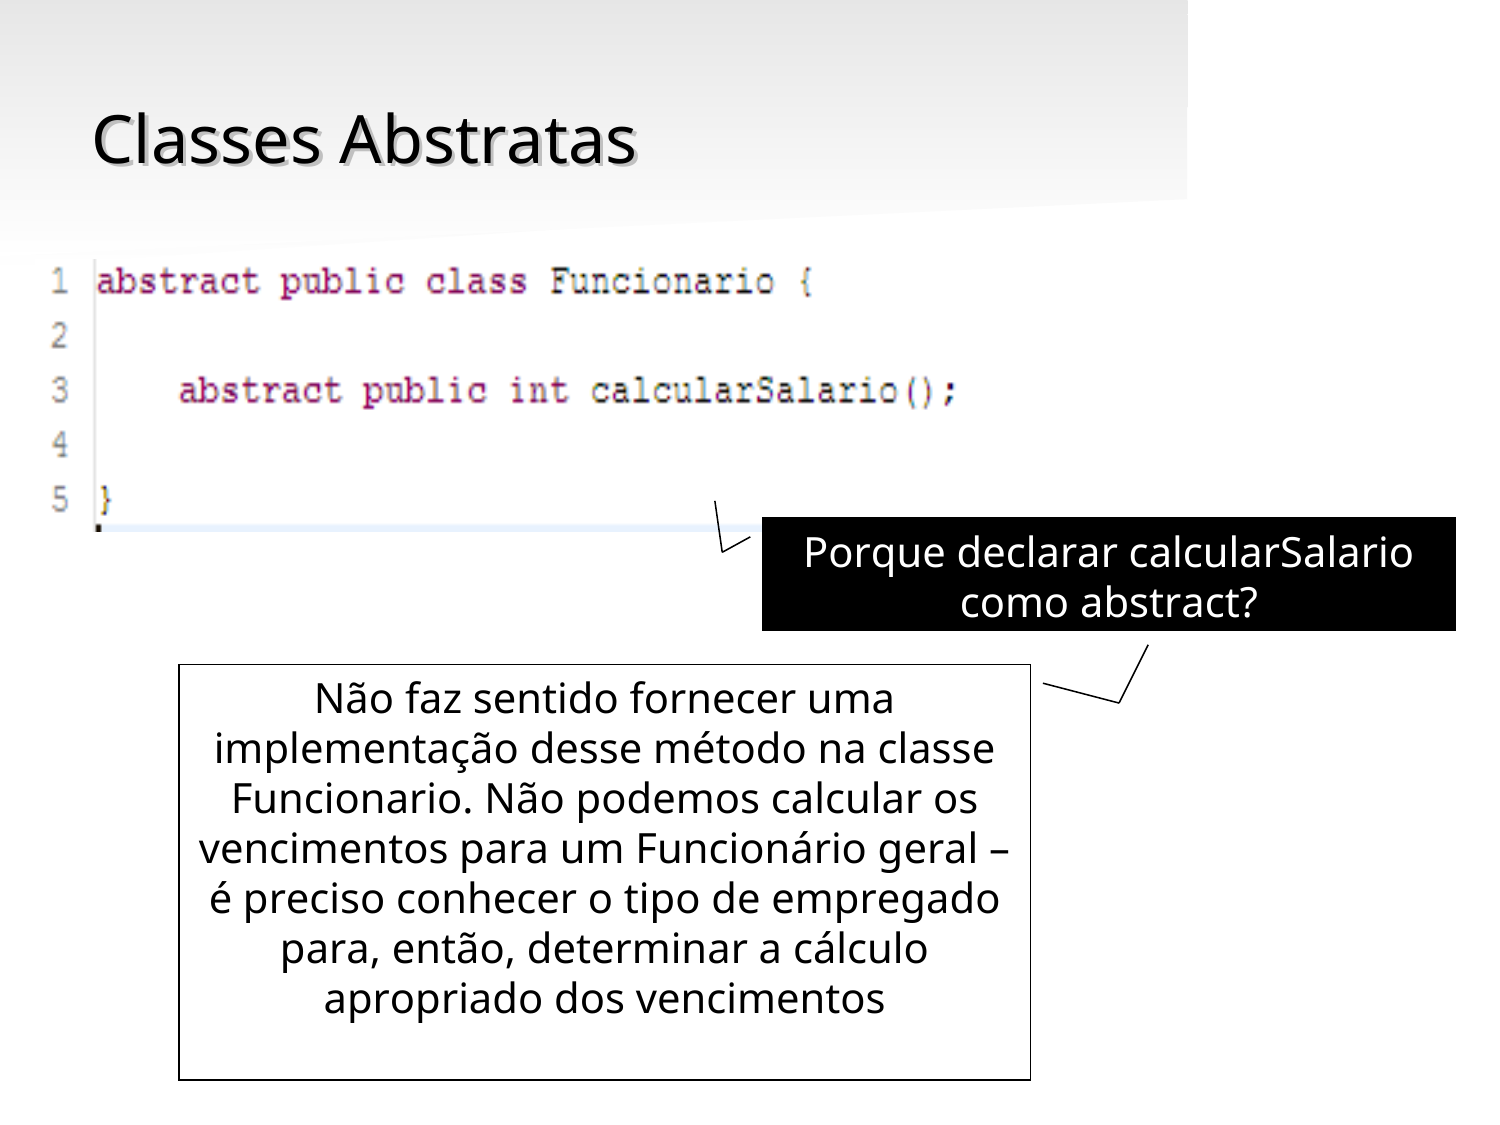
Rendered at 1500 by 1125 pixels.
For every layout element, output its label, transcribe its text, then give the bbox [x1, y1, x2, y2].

text_box Porque declarar calcularSalario como abstract? [763, 518, 1455, 630]
text_box Classes Abstratas [76, 42, 1427, 231]
picture [35, 259, 969, 532]
text_box Não faz sentido fornecer uma implementação desse método na classe Funcionario. Não podemos calcular os vencimentos para um Funcionário geral – é preciso conhecer o tipo de empregado para, então, determinar a cálculo apropriado dos vencimentos [179, 665, 1031, 1080]
